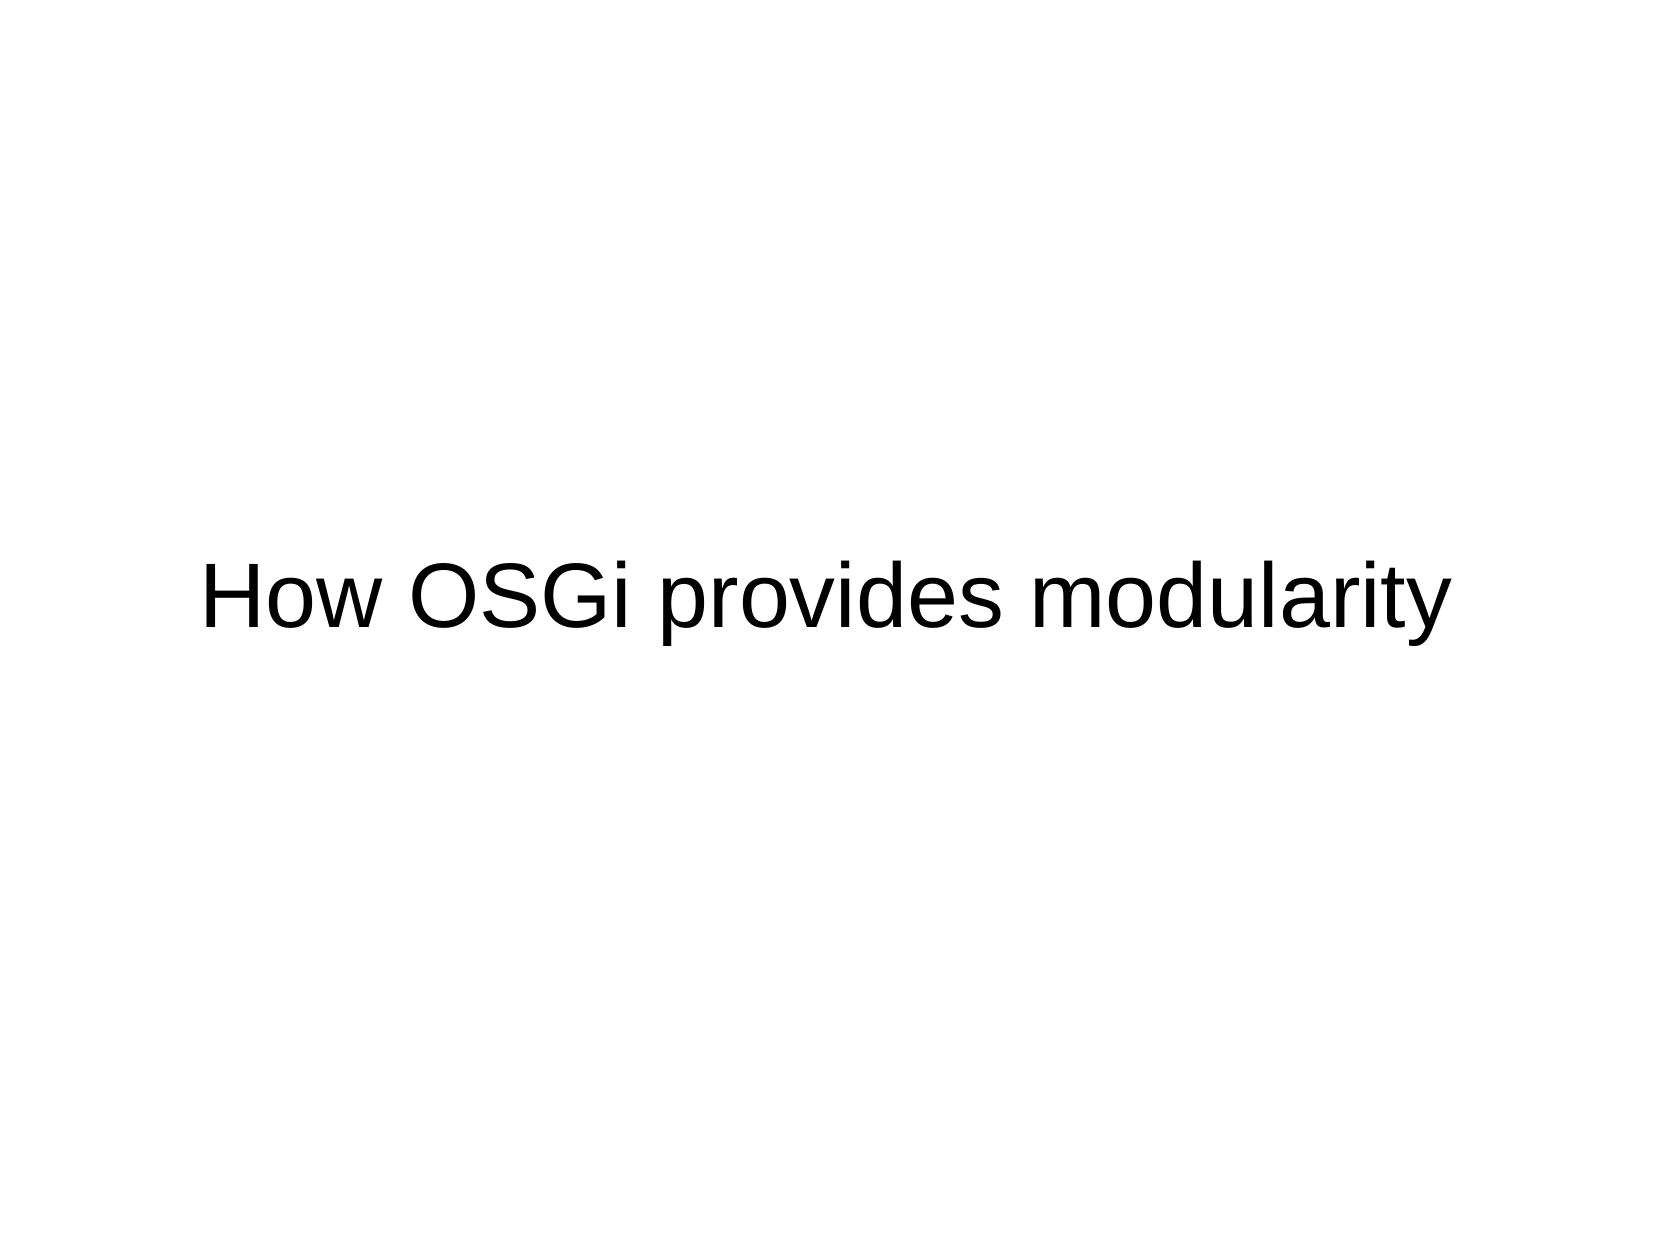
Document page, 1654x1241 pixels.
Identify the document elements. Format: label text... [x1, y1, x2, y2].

title How OSGi provides modularity [82, 492, 1571, 700]
